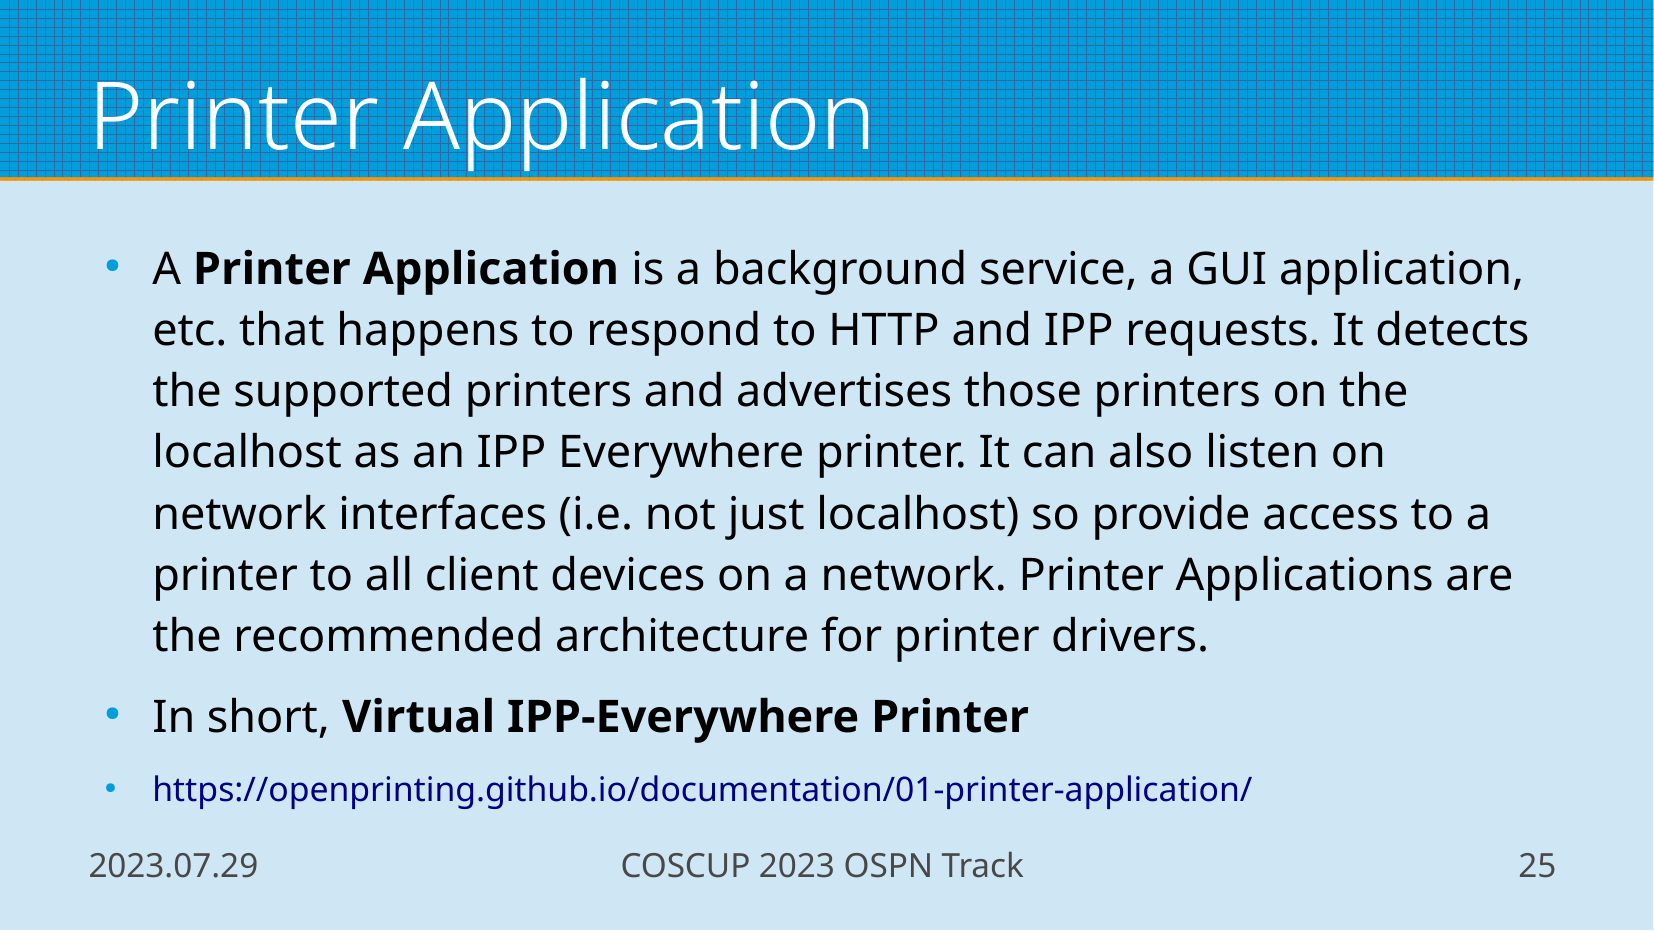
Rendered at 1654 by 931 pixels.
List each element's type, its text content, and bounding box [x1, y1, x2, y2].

title Printer Application [88, 14, 1565, 178]
list A Printer Application is a background service, a GUI application, etc. that happens to respond to HTTP and IPP requests. It detects the supported printers and advertises those printers on the localhost as an IPP Everywhere printer. It can also listen on network interfaces (i.e. not just localhost) so provide access to a printer to all client devices on a network. Printer Applications are the recommended architecture for printer drivers. In short, Virtual IPP-Everywhere Printer https://openprinting.github.io/documentation/01-printer-application/ [88, 236, 1565, 813]
